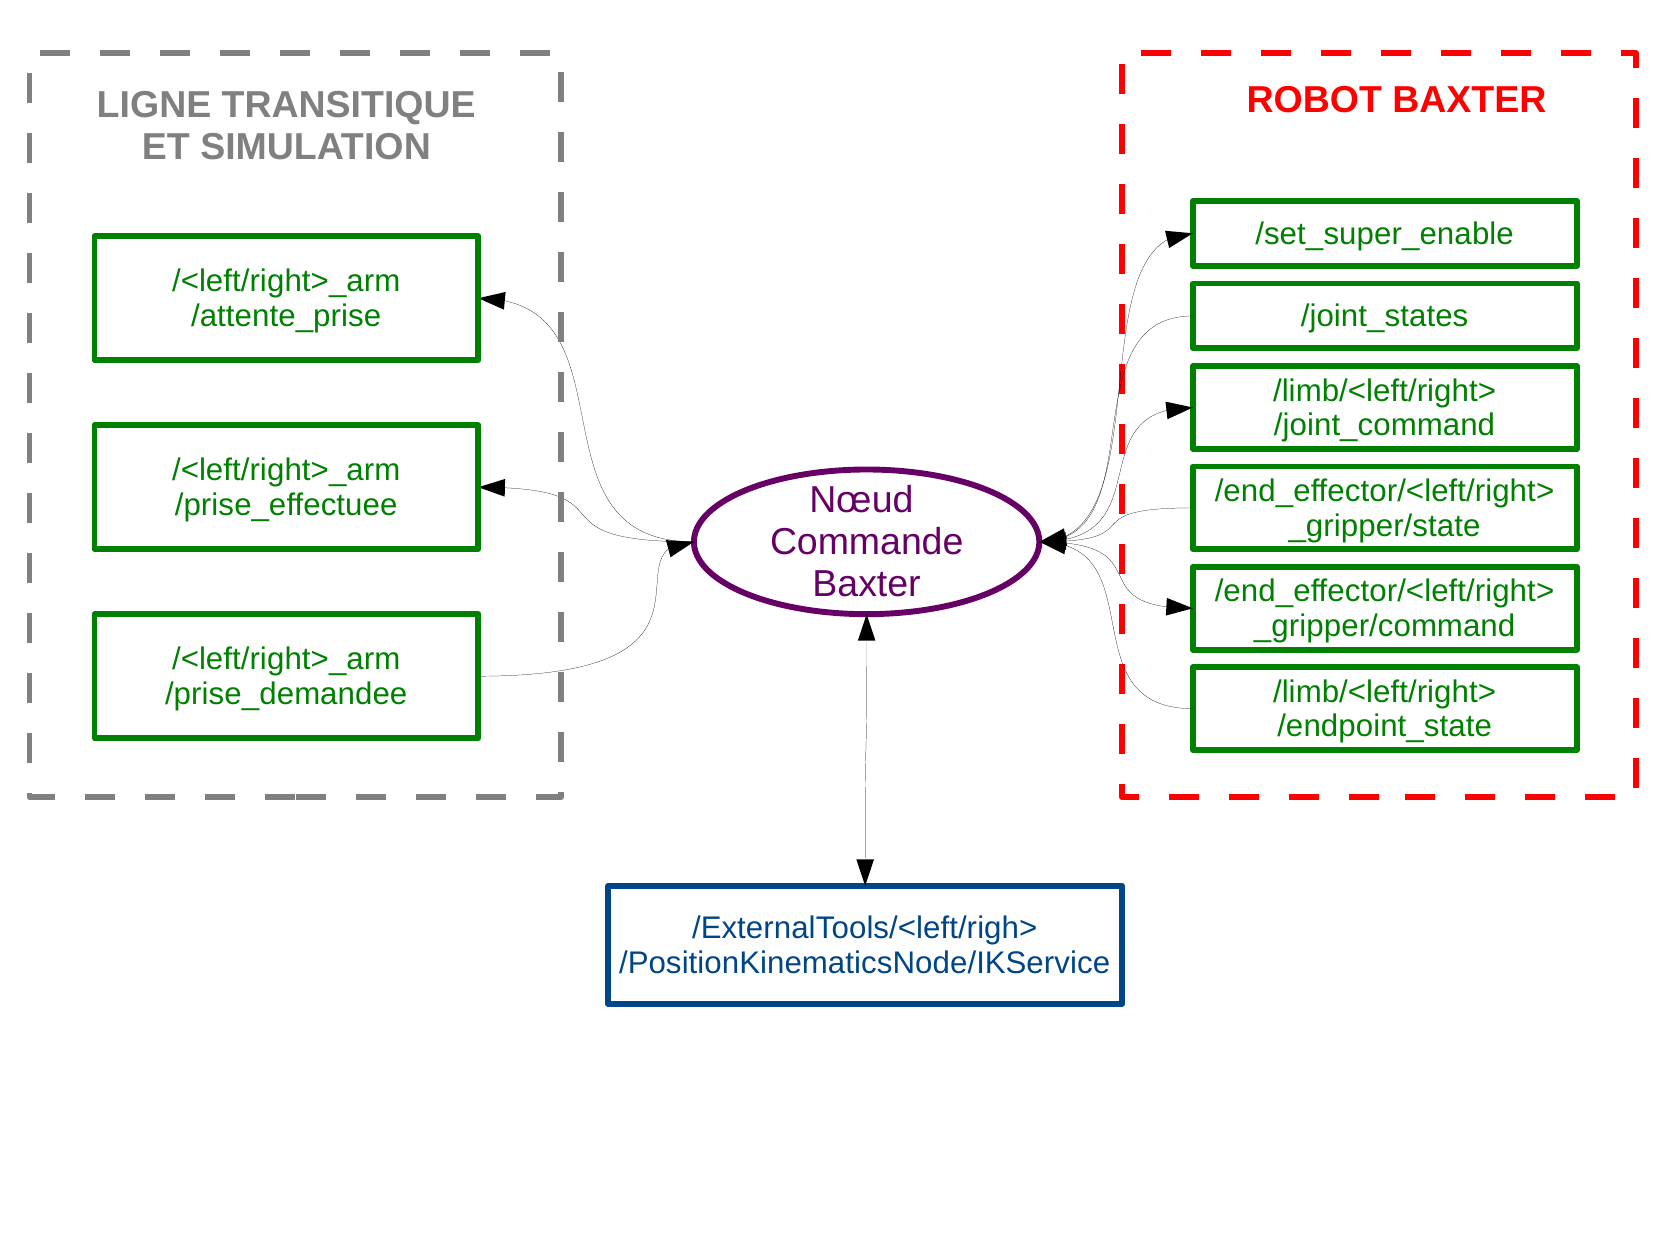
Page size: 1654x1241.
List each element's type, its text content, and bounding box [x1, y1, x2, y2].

text_box /set_super_enable [1192, 200, 1577, 266]
text_box /<left/right>_arm /prise_effectuee [94, 425, 479, 550]
text_box /end_effector/<left/right> _gripper/command [1192, 566, 1577, 650]
text_box Nœud Commande Baxter [693, 469, 1040, 615]
text_box /<left/right>_arm /attente_prise [94, 236, 479, 361]
text_box /end_effector/<left/right> _gripper/state [1192, 466, 1577, 550]
text_box /ExternalTools/<left/righ> /PositionKinematicsNode/IKService [608, 885, 1123, 1004]
text_box LIGNE TRANSITIQUE ET SIMULATION [35, 76, 538, 175]
text_box /<left/right>_arm /prise_demandee [94, 614, 479, 739]
text_box ROBOT BAXTER [1145, 70, 1648, 173]
text_box /joint_states [1192, 283, 1577, 349]
text_box /limb/<left/right> /endpoint_state [1192, 667, 1577, 751]
text_box /limb/<left/right> /joint_command [1192, 366, 1577, 449]
